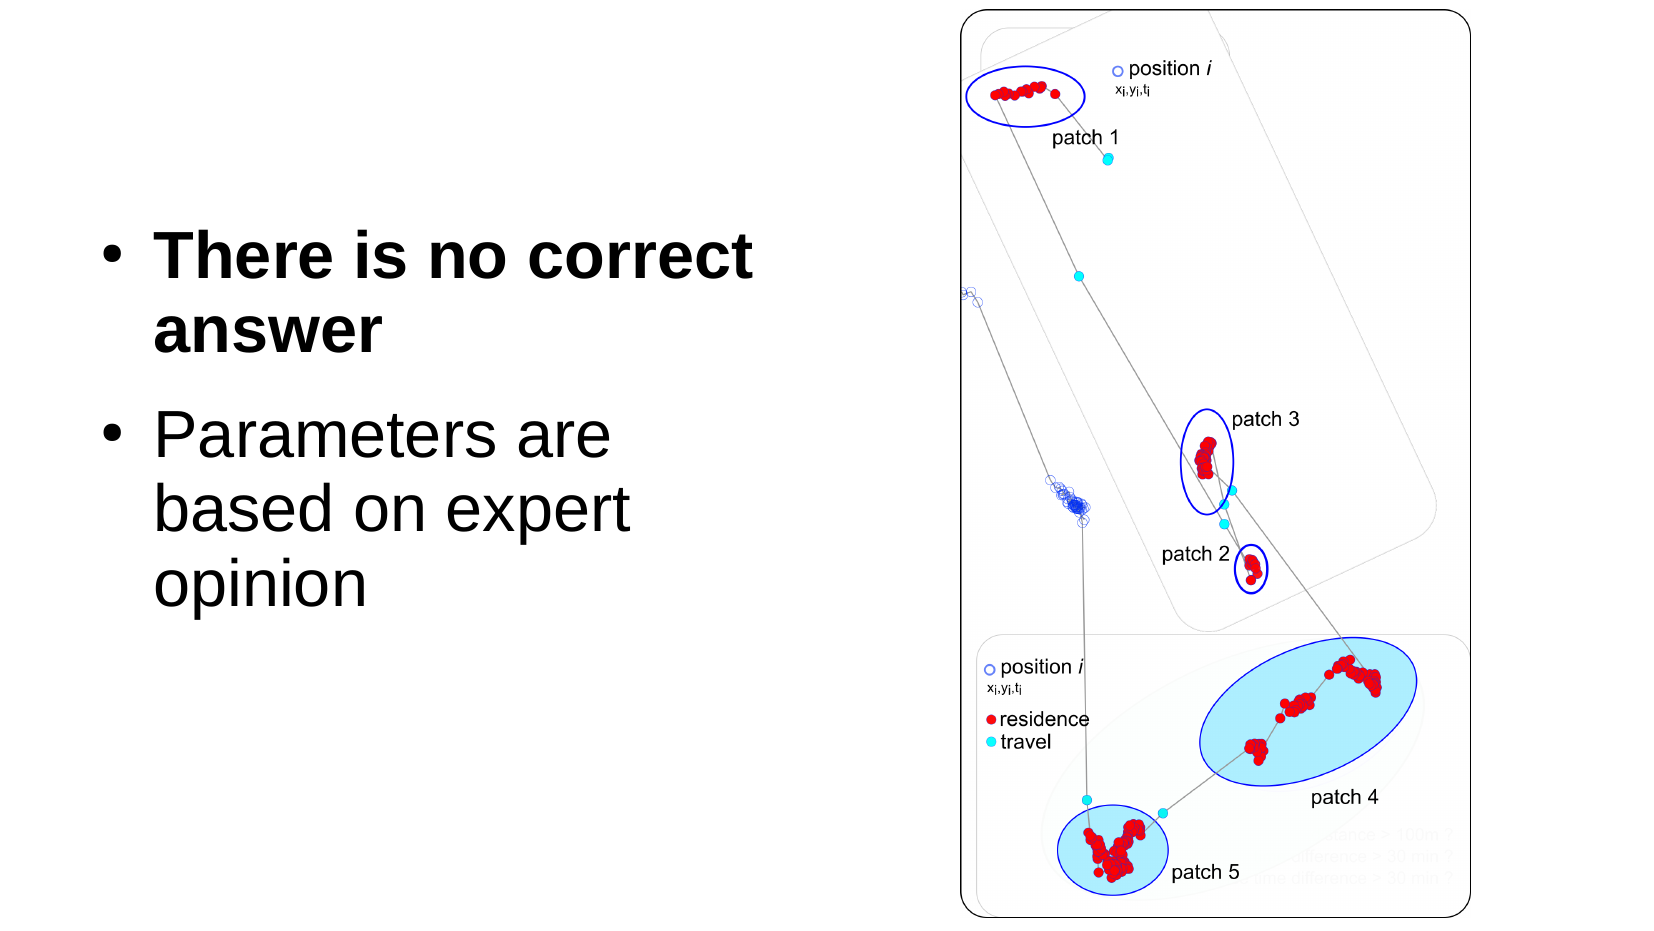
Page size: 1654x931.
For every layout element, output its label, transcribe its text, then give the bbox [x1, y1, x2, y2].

list There is no correct answer Parameters are based on expert opinion [82, 217, 809, 758]
picture [960, 9, 1471, 918]
